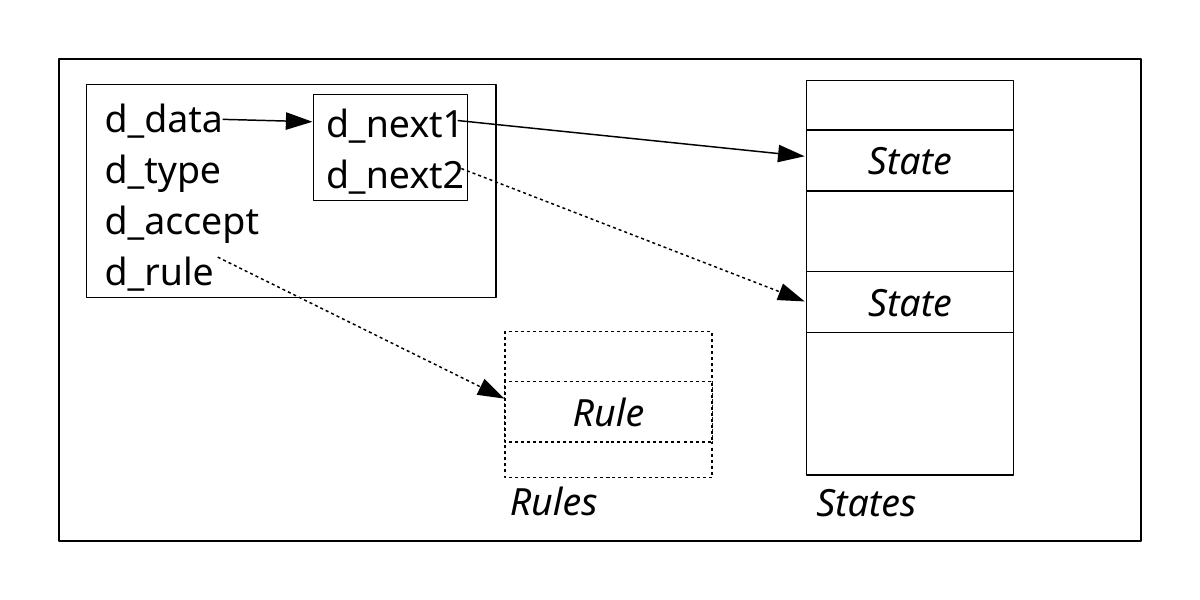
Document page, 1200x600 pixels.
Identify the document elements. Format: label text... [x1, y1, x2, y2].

text_box State [806, 130, 1014, 191]
text_box d_next1 d_next2 [311, 89, 473, 196]
text_box States [801, 468, 927, 530]
text_box d_data d_type d_accept d_rule [89, 84, 264, 281]
text_box [59, 59, 1141, 541]
text_box Rules [495, 467, 609, 529]
text_box Rule [504, 381, 713, 443]
text_box State [806, 271, 1014, 333]
